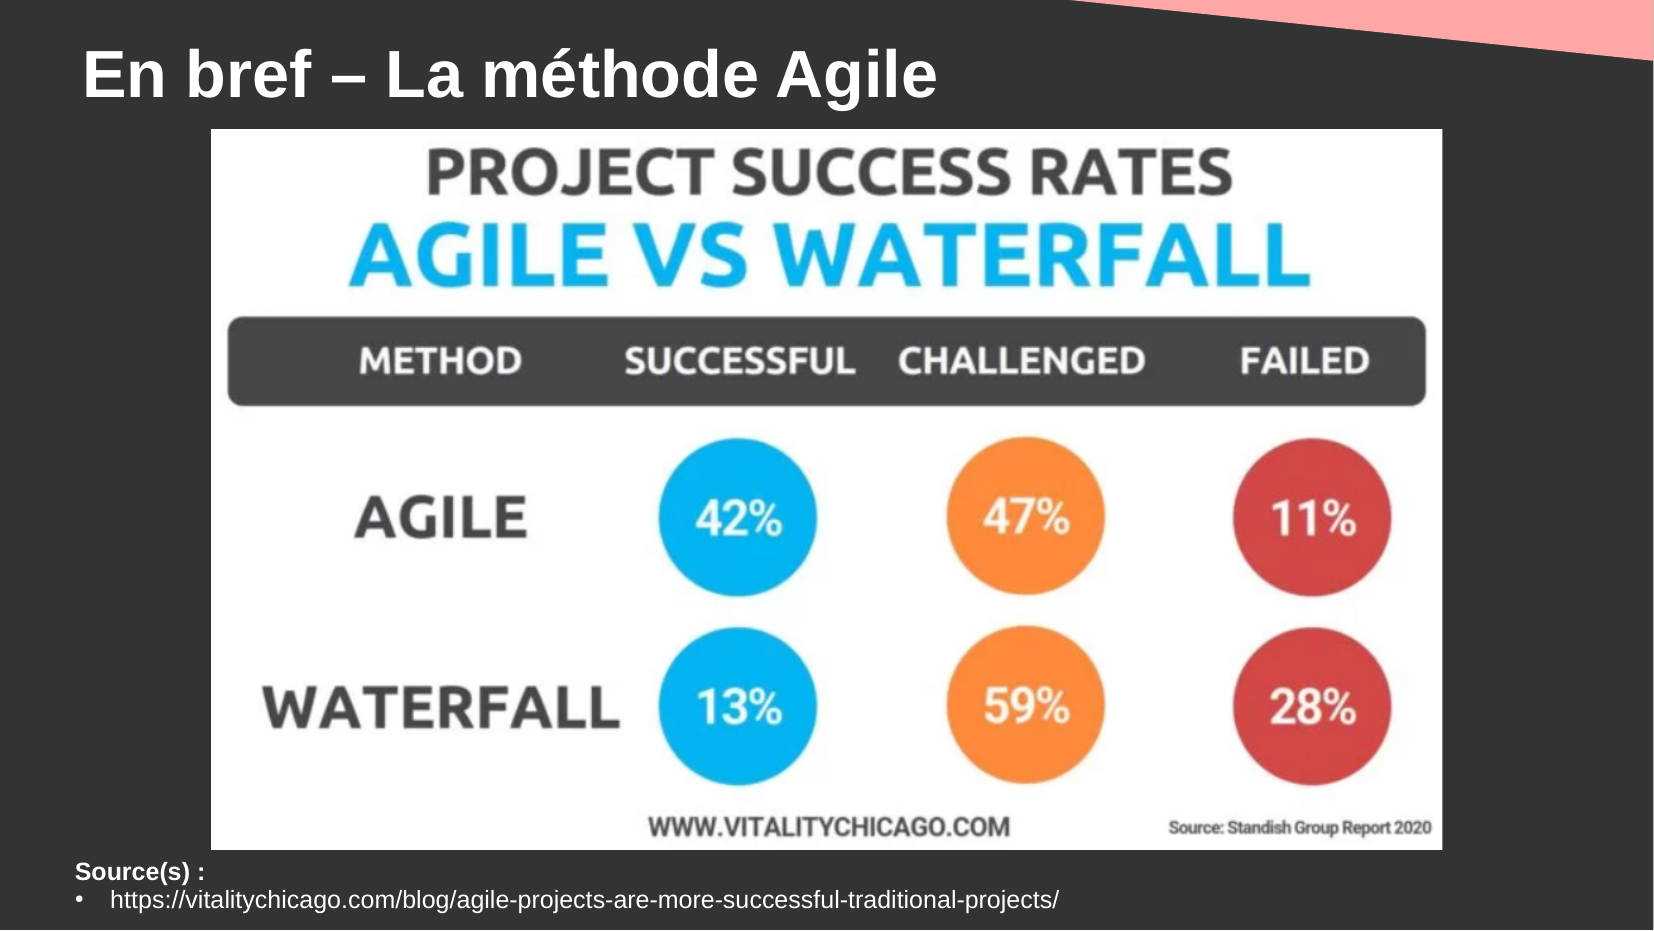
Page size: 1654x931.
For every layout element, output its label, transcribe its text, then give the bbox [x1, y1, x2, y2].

picture [211, 129, 1443, 850]
text_box Source(s) : https://vitalitychicago.com/blog/agile-projects-are-more-successful-traditional-projects/ [60, 850, 1546, 922]
title En bref – La méthode Agile [82, 37, 1571, 122]
text_box [1069, 0, 1654, 61]
